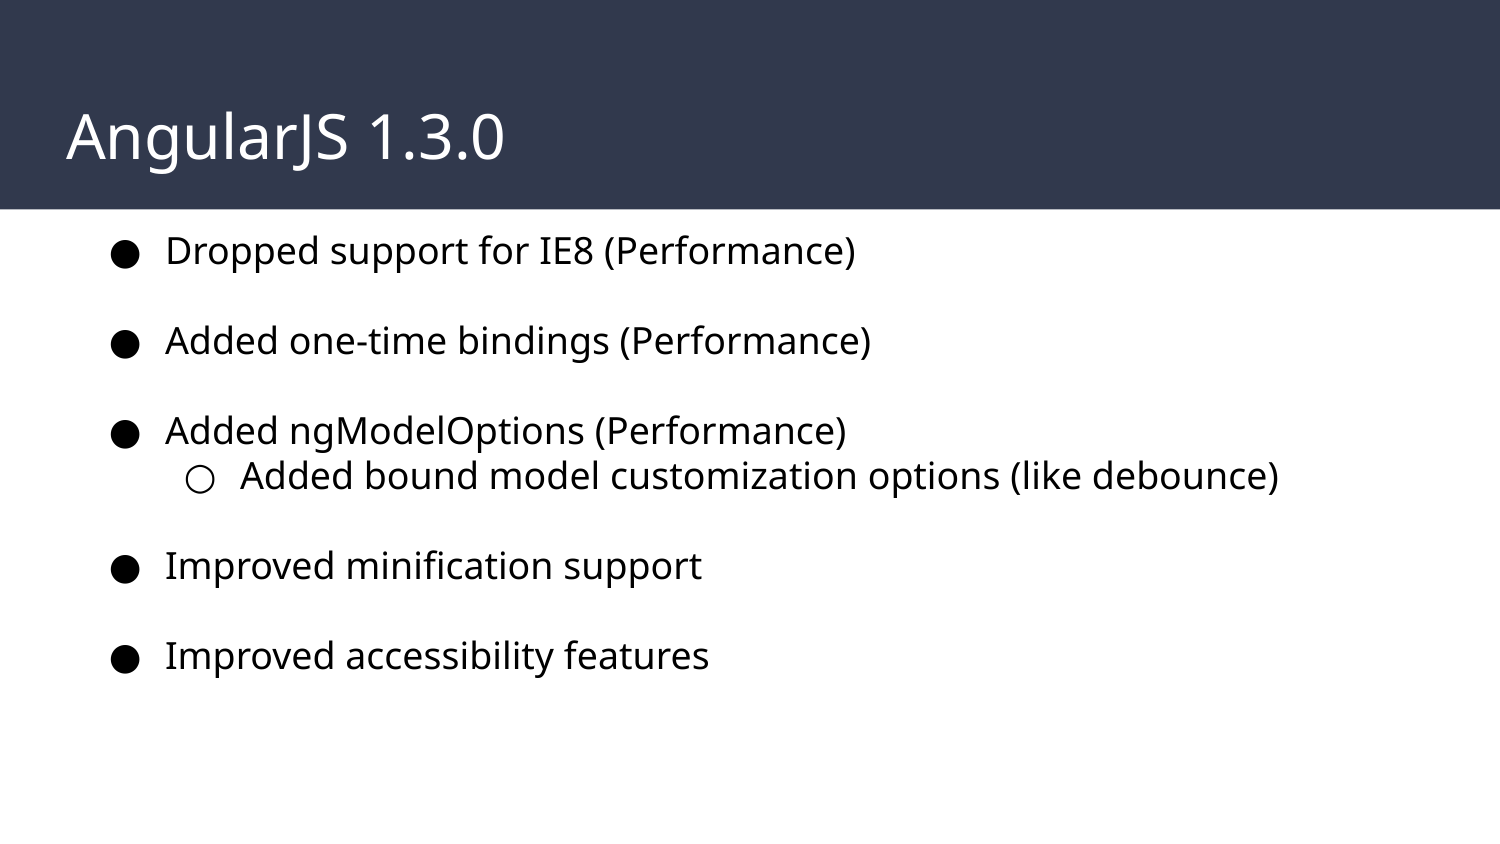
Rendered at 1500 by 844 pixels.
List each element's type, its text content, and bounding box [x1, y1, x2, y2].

title AngularJS 1.3.0 [51, 82, 1449, 185]
text_box Dropped support for IE8 (Performance) Added one-time bindings (Performance) Added ngModelOptions (Performance) Added bound model customization options (like debounce) Improved minification support Improved accessibility features [0, 212, 1500, 830]
